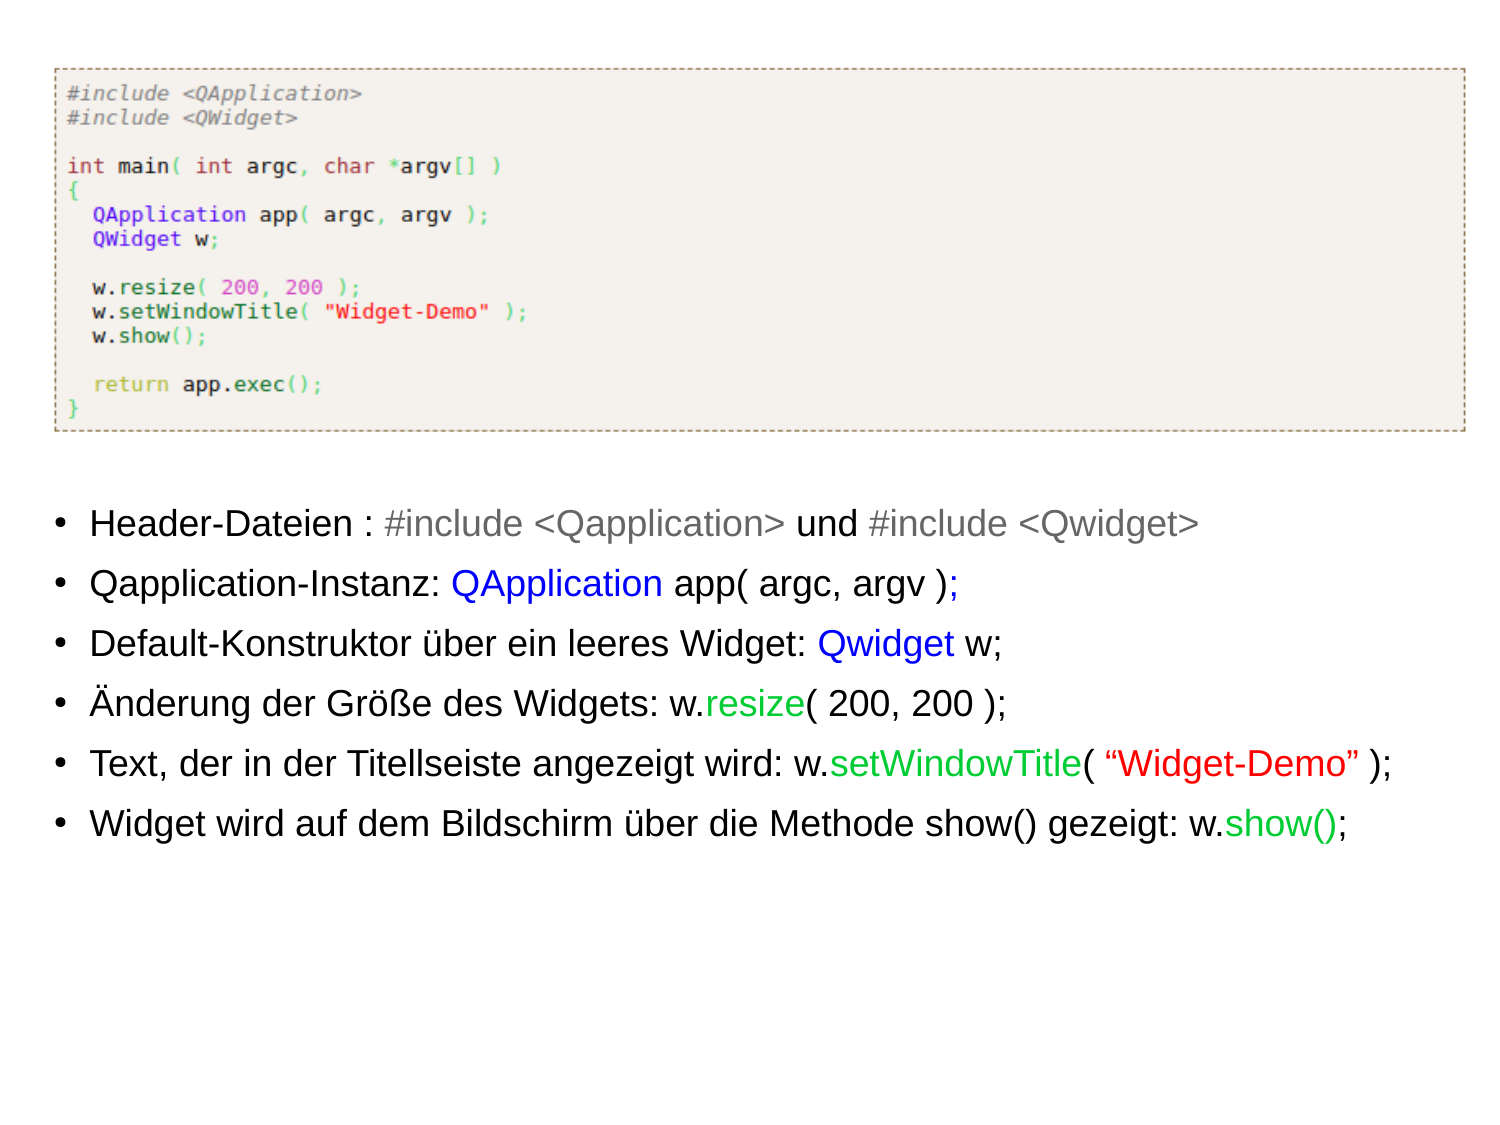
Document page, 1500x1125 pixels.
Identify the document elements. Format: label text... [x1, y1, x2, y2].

picture [30, 60, 1482, 436]
text_box Header-Dateien : #include <Qapplication> und #include <Qwidget> Qapplication-Instanz: QApplication app( argc, argv ); Default-Konstruktor über ein leeres Widget: Qwidget w; Änderung der Größe des Widgets: w.resize( 200, 200 ); Text, der in der Titellseiste angezeigt wird: w.setWindowTitle( “Widget-Demo” ); Widget wird auf dem Bildschirm über die Methode show() gezeigt: w.show(); [39, 495, 1450, 936]
